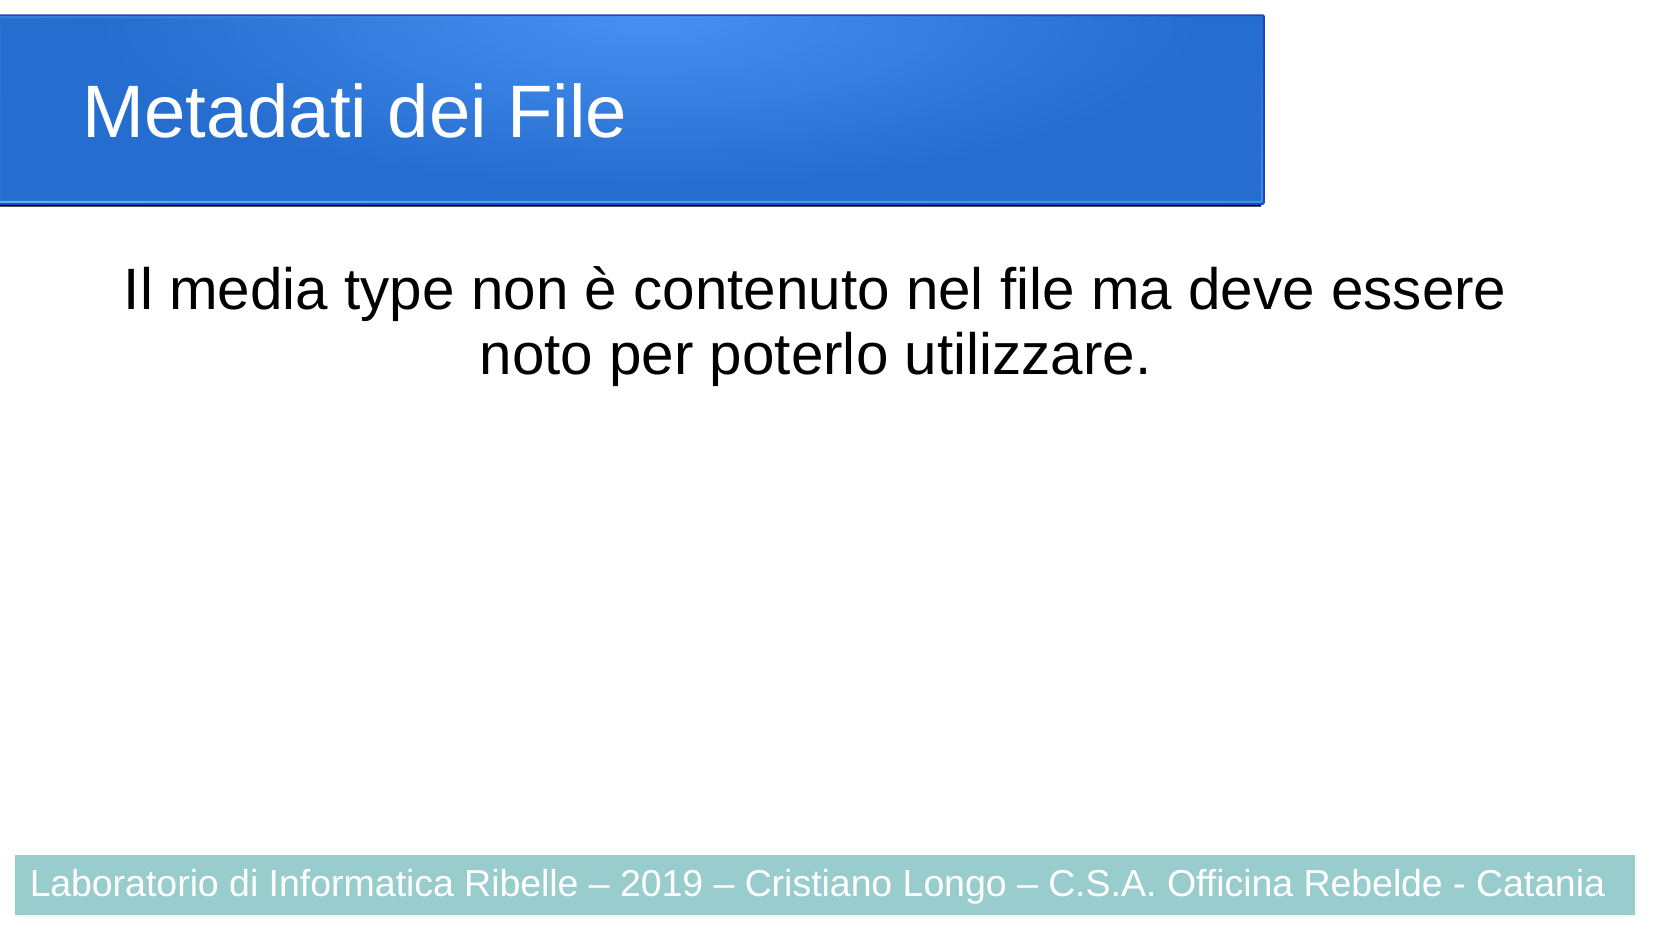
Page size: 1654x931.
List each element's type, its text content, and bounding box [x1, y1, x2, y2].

subtitle Il media type non è contenuto nel file ma deve essere noto per poterlo utilizzare. [71, 257, 1561, 453]
text_box Laboratorio di Informatica Ribelle – 2019 – Cristiano Longo – C.S.A. Officina Rebelde - Catania [15, 855, 1636, 916]
title Metadati dei File [82, 35, 1235, 189]
